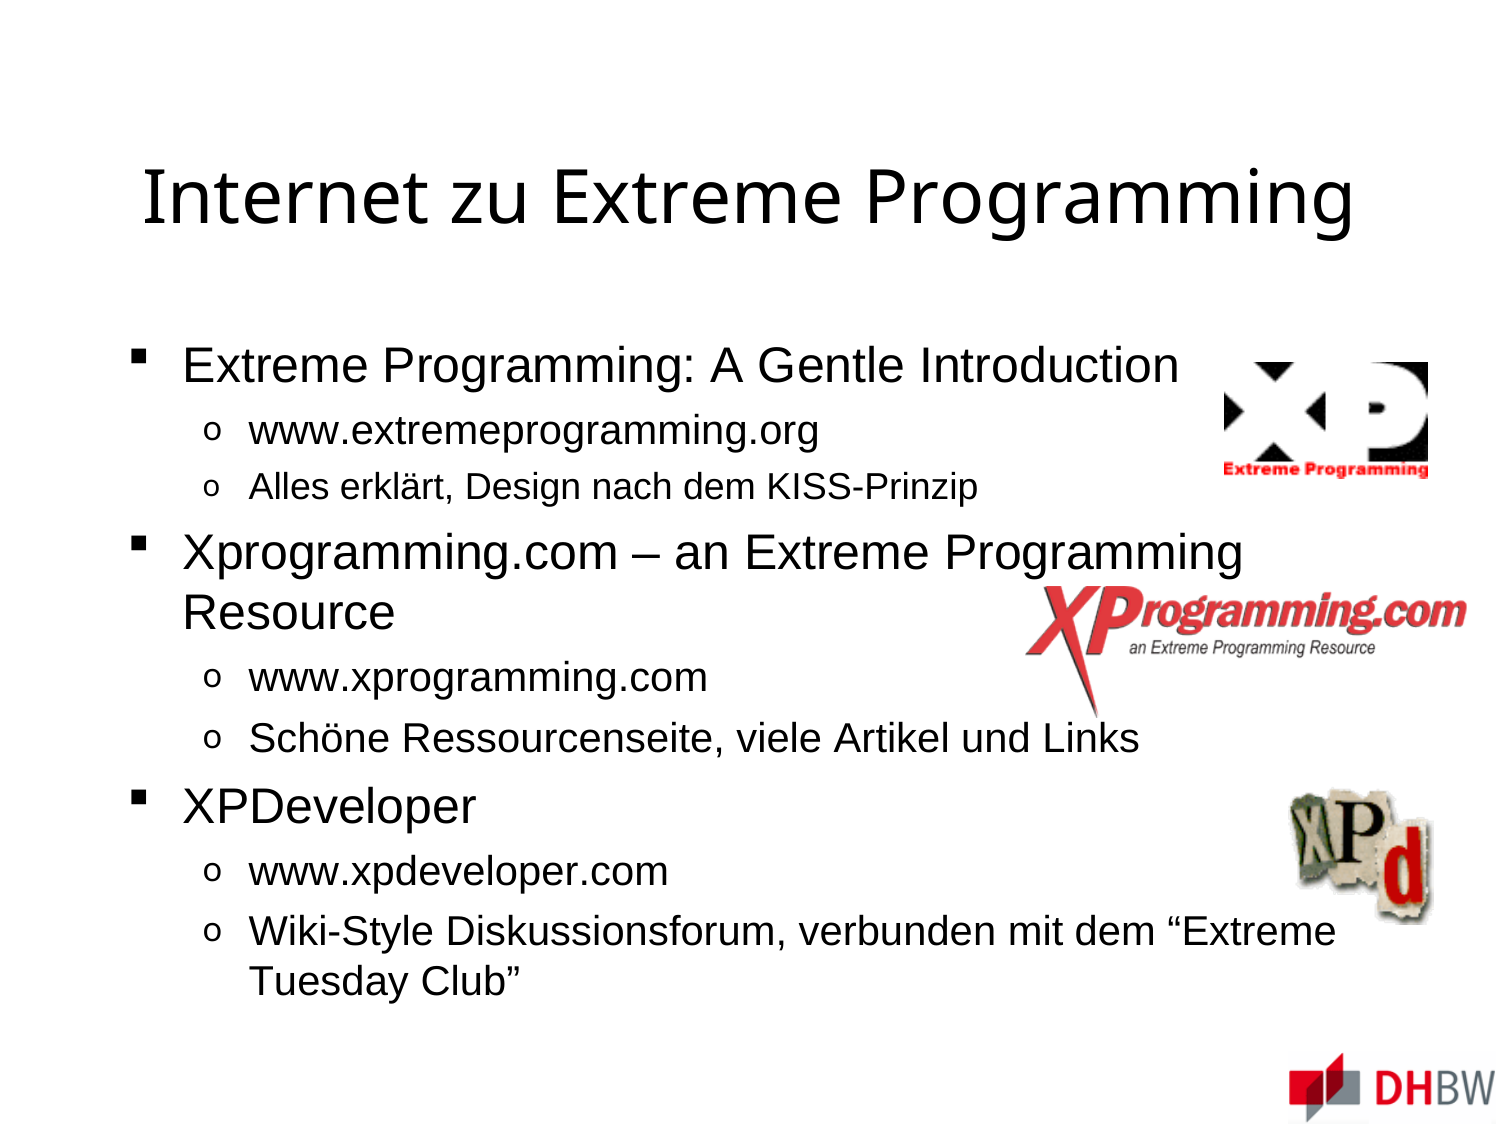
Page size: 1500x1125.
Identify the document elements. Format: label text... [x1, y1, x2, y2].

title Internet zu Extreme Programming [112, 96, 1388, 292]
picture [1025, 586, 1476, 718]
picture [1288, 1051, 1496, 1124]
picture [1224, 362, 1428, 479]
picture [1287, 784, 1434, 925]
list Extreme Programming: A Gentle Introduction www.extremeprogramming.org Alles erklärt, Design nach dem KISS-Prinzip Xprogramming.com – an Extreme Programming Resource www.xprogramming.com Schöne Ressourcenseite, viele Artikel und Links XPDeveloper www.xpdeveloper.com Wiki-Style Diskussionsforum, verbunden mit dem “Extreme Tuesday Club” [112, 324, 1388, 1051]
